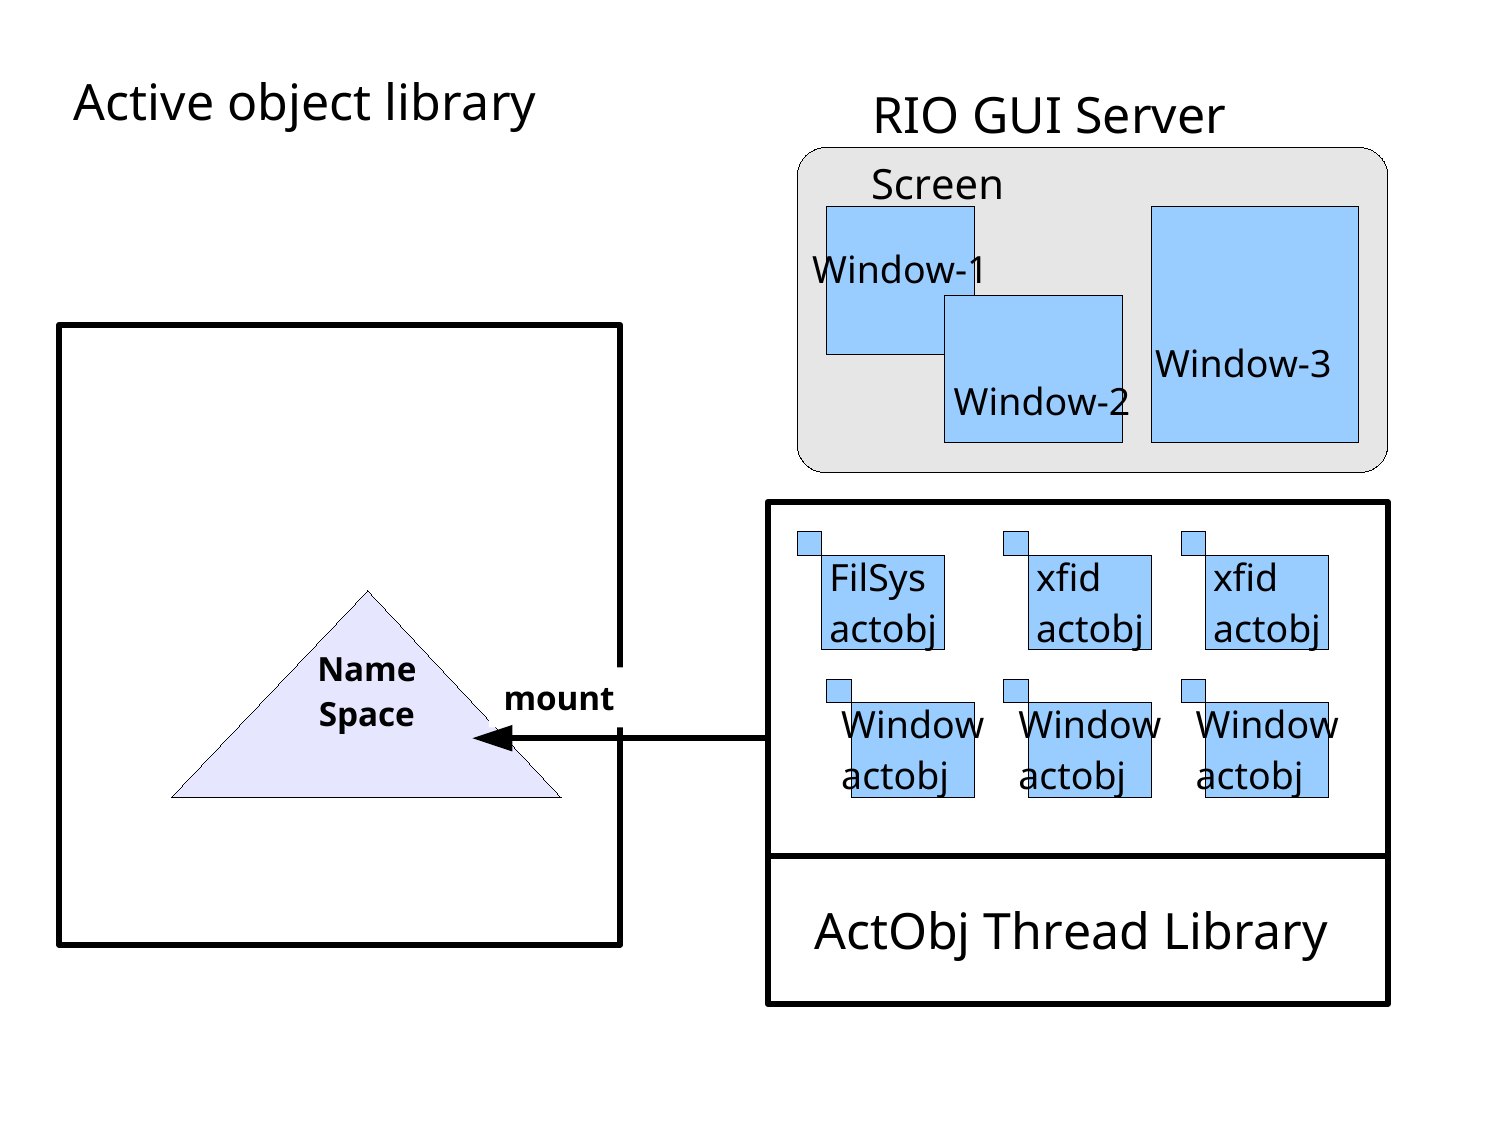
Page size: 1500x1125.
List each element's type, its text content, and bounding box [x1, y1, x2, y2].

text_box Screen [856, 147, 1011, 213]
text_box [826, 679, 852, 703]
text_box [797, 147, 1388, 473]
text_box xfid actobj [1205, 555, 1329, 650]
text_box mount [488, 667, 617, 722]
text_box Window-2 [938, 368, 1120, 428]
text_box Window actobj [1205, 702, 1329, 798]
text_box Window-3 [1140, 330, 1321, 391]
text_box [1003, 679, 1029, 703]
text_box [1181, 679, 1206, 703]
text_box Active object library [59, 59, 614, 134]
text_box xfid actobj [1028, 555, 1152, 650]
text_box [797, 531, 822, 556]
text_box Window actobj [1028, 702, 1152, 798]
text_box Name Space [171, 590, 562, 798]
text_box [1003, 531, 1029, 556]
text_box FilSys actobj [821, 555, 945, 650]
text_box [1181, 531, 1206, 556]
text_box RIO GUI Server [857, 72, 1270, 147]
text_box Window actobj [851, 702, 975, 798]
text_box ActObj Thread Library [767, 856, 1388, 1004]
text_box Window-1 [797, 236, 978, 296]
